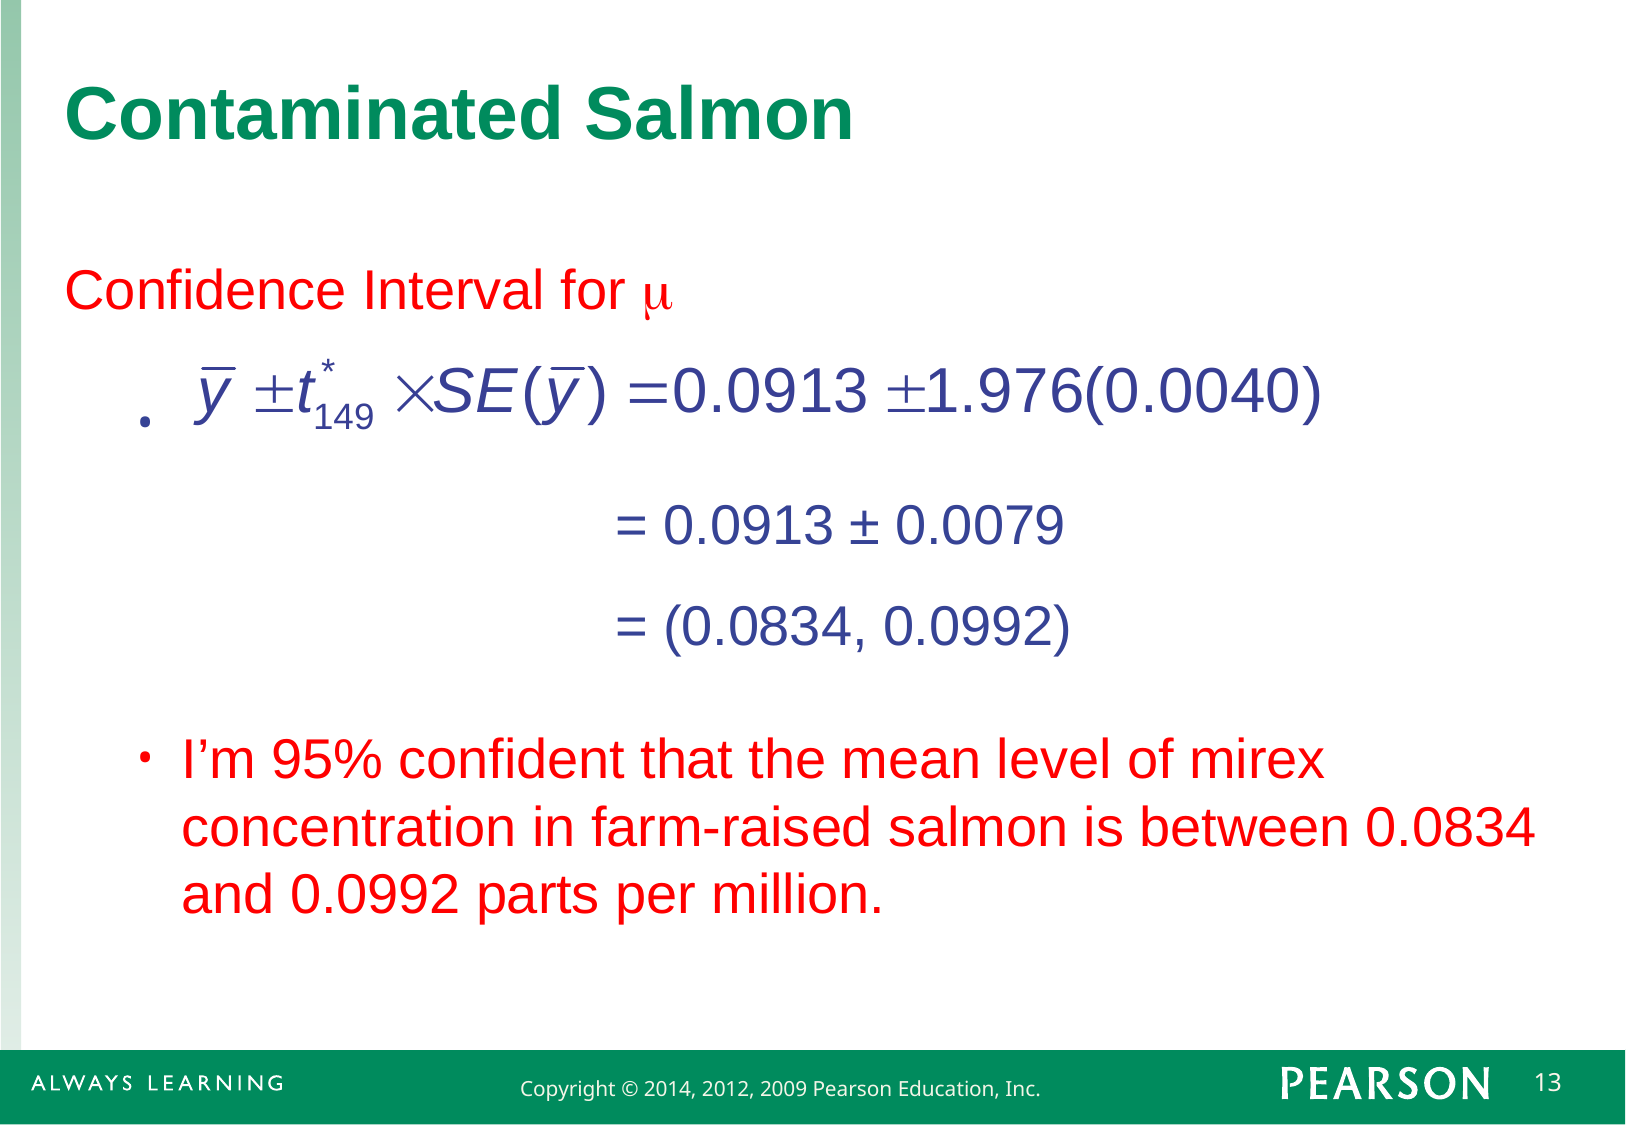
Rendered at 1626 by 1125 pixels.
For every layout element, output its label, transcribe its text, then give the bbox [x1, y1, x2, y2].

chart [186, 343, 1333, 445]
list Confidence Interval for  = 0.0913 ± 0.0079 = (0.0834, 0.0992) I’m 95% confident that the mean level of mirex concentration in farm-raised salmon is between 0.0834 and 0.0992 parts per million. [64, 253, 1560, 997]
title Contaminated Salmon [64, 64, 1560, 213]
